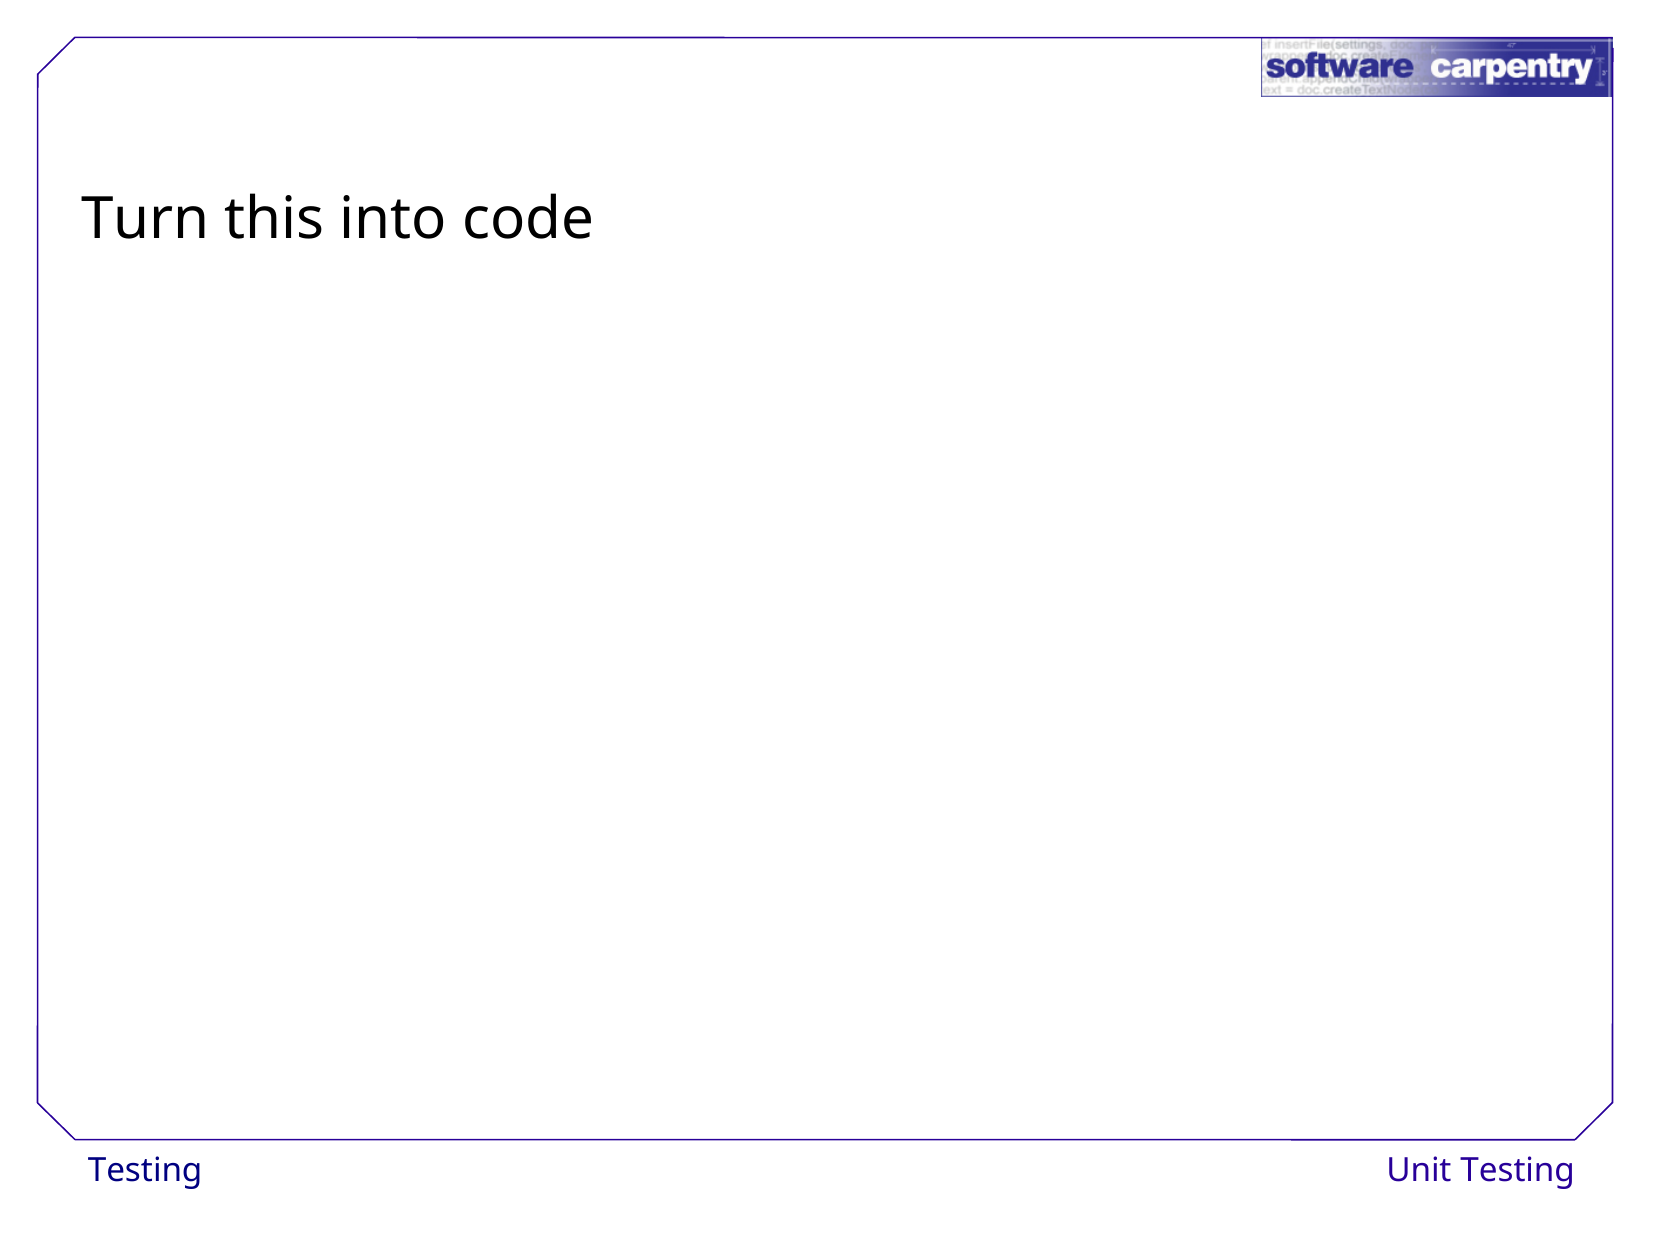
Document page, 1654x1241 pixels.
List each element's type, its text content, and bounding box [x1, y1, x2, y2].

text_box Turn this into code [66, 138, 760, 259]
picture [1261, 39, 1613, 97]
